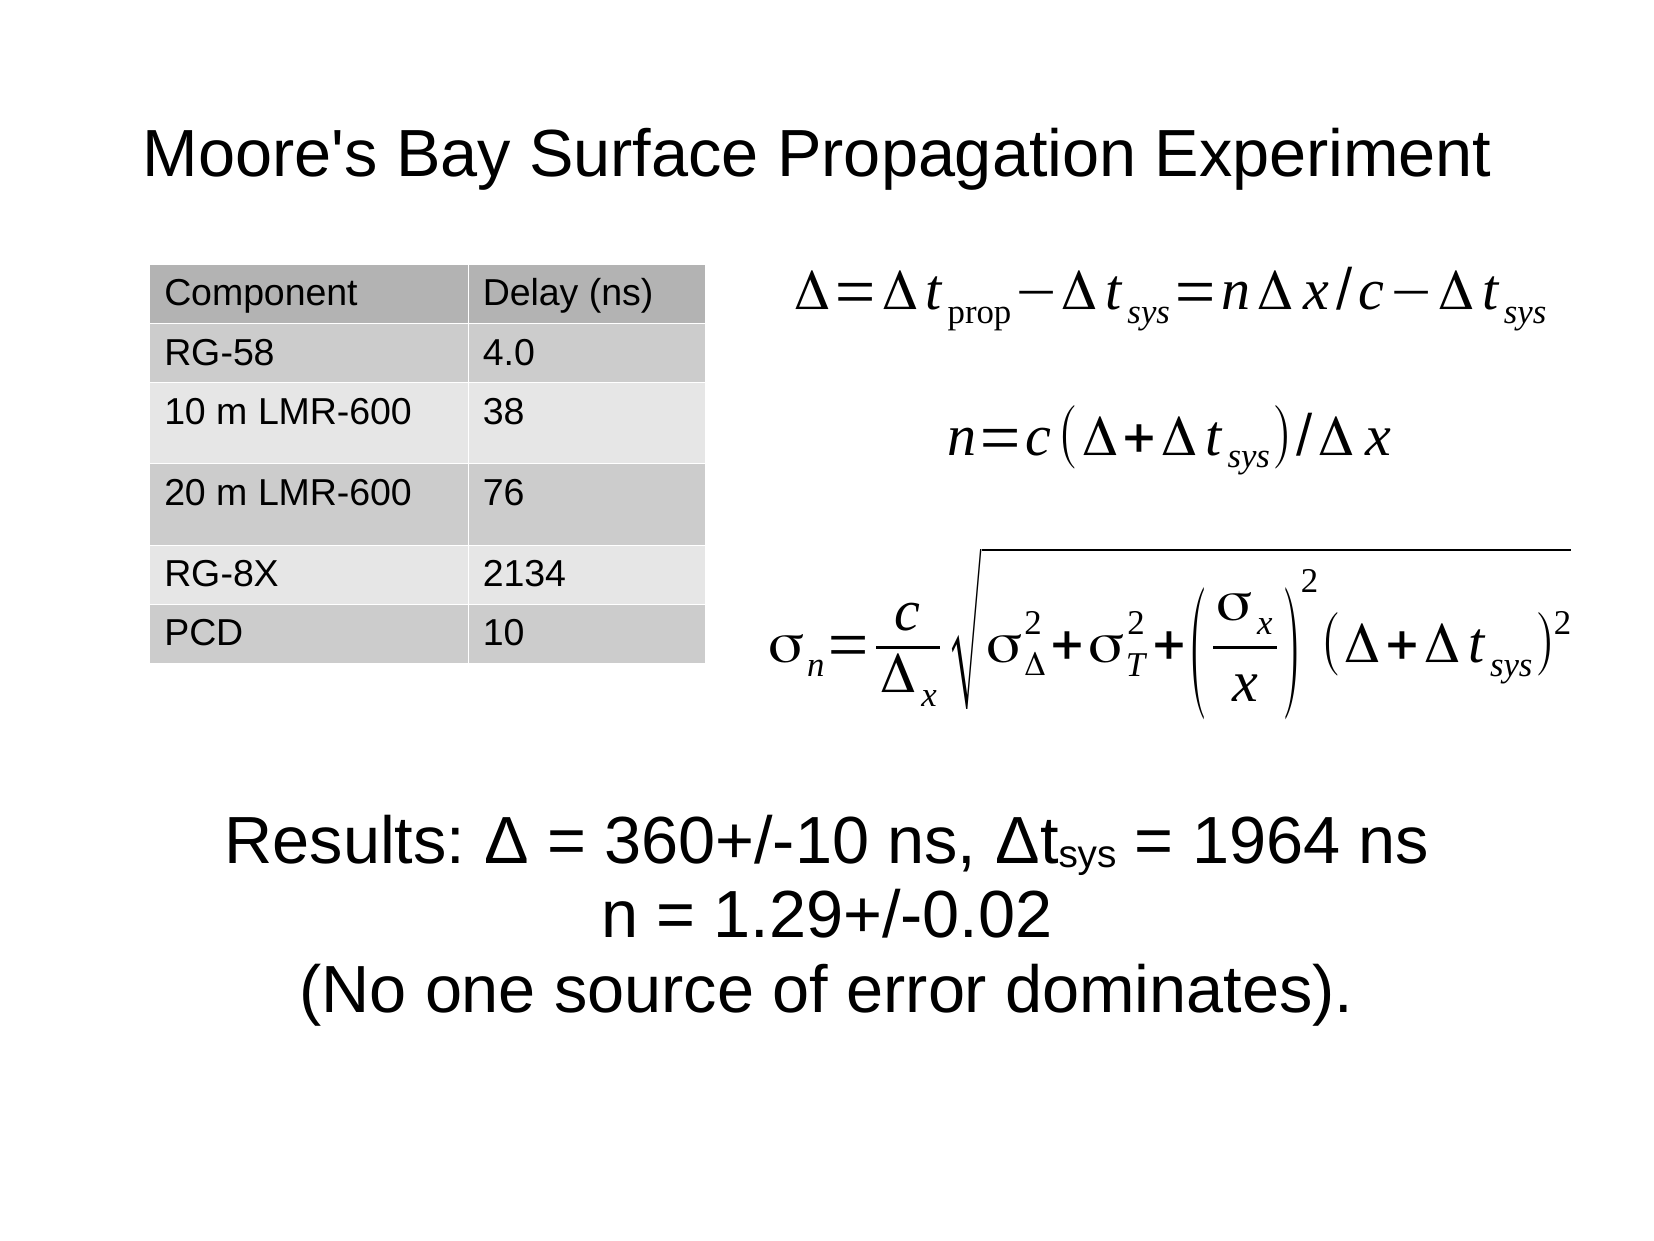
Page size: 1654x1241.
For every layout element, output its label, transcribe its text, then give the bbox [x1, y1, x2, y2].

table_cell 38 [469, 383, 705, 463]
table_cell 10 [469, 605, 705, 663]
table_header Component [150, 265, 468, 323]
table_cell RG-58 [150, 324, 468, 382]
table_cell 2134 [469, 546, 705, 604]
table_header Delay (ns) [469, 265, 705, 323]
title Moore's Bay Surface Propagation Experiment [82, 49, 1571, 257]
table_cell RG-8X [150, 546, 468, 604]
table_cell 4.0 [469, 324, 705, 382]
table_cell 76 [469, 464, 705, 545]
table_cell 20 m LMR-600 [150, 464, 468, 545]
title Results: Δ = 360+/-10 ns, Δtsys = 1964 ns n = 1.29+/-0.02 (No one source of error dominates). [82, 792, 1571, 1038]
table_cell 10 m LMR-600 [150, 383, 468, 463]
table_cell PCD [150, 605, 468, 663]
chart [761, 258, 1578, 722]
